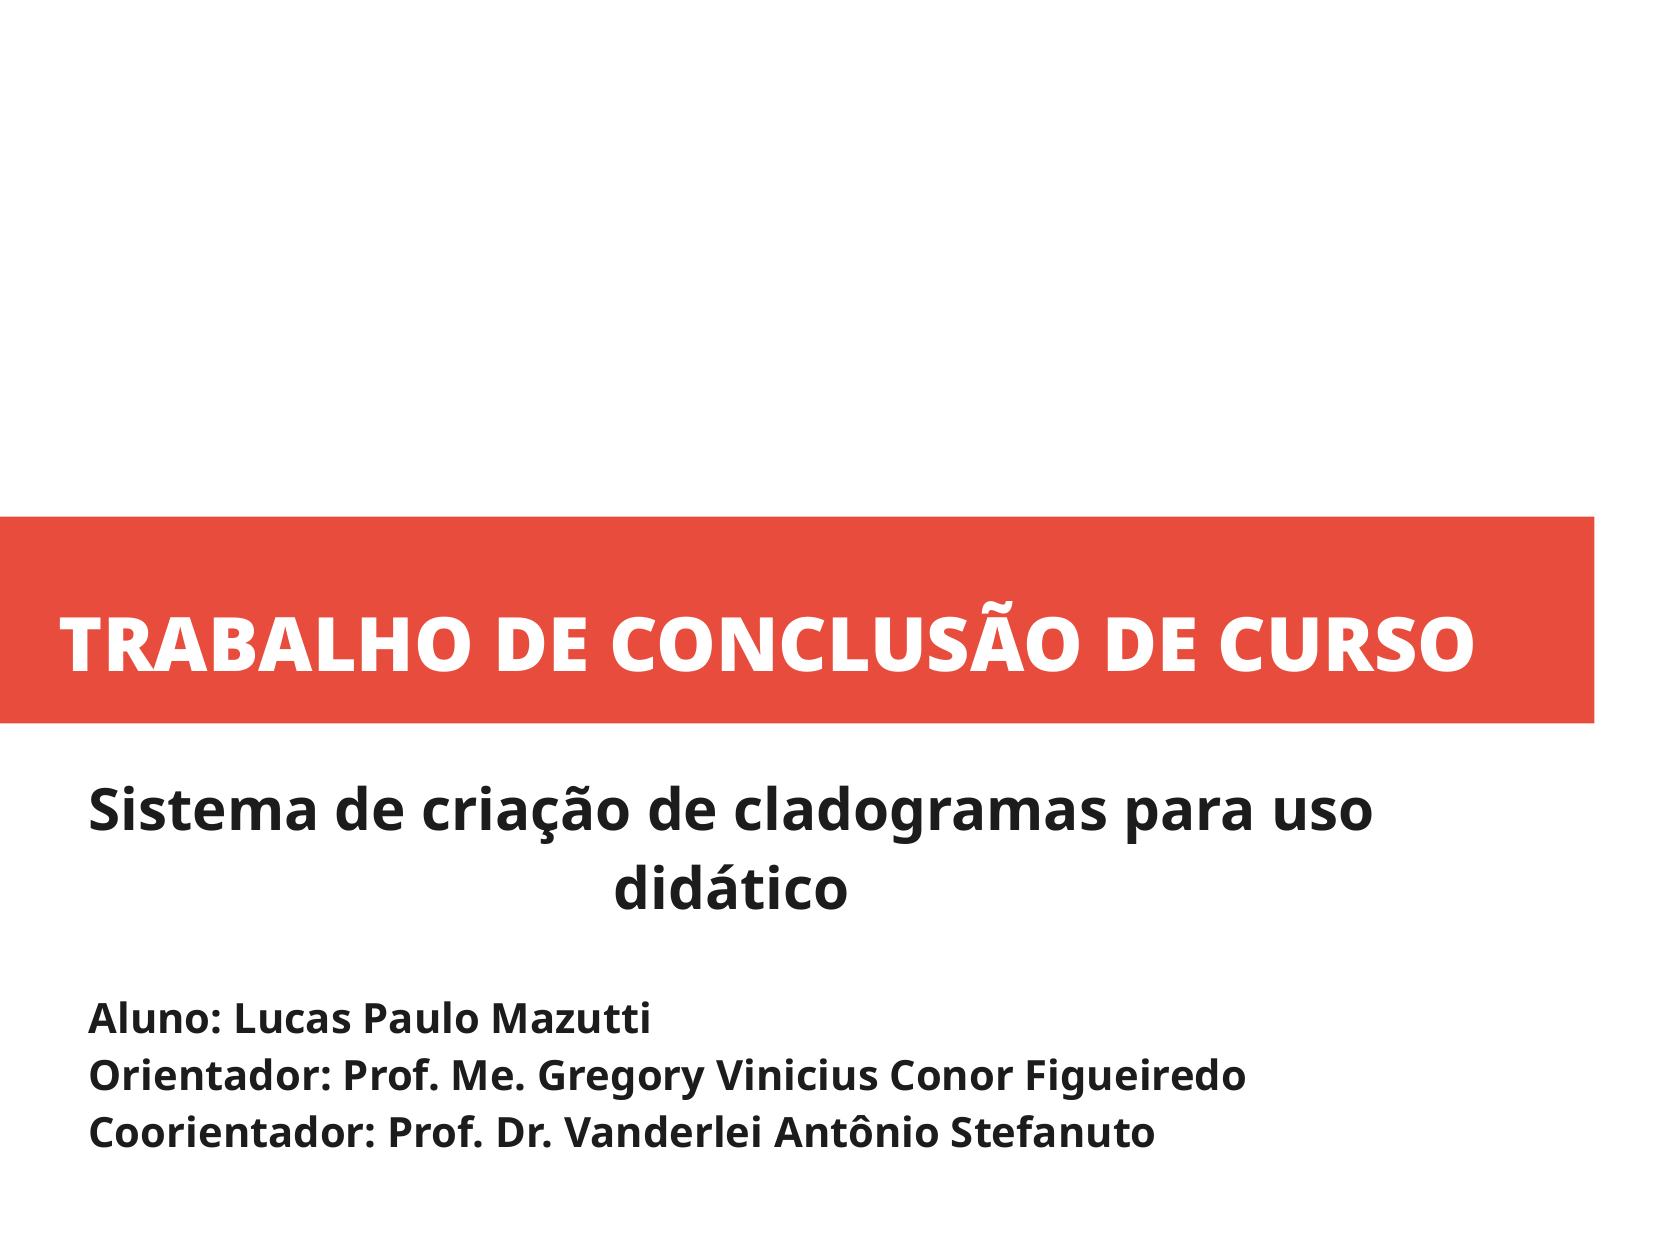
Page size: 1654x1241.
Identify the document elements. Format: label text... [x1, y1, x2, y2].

subtitle Sistema de criação de cladogramas para uso didático Aluno: Lucas Paulo Mazutti Orientador: Prof. Me. Gregory Vinicius Conor Figueiredo Coorientador: Prof. Dr. Vanderlei Antônio Stefanuto [88, 767, 1595, 1182]
title TRABALHO DE CONCLUSÃO DE CURSO [59, 546, 1595, 694]
